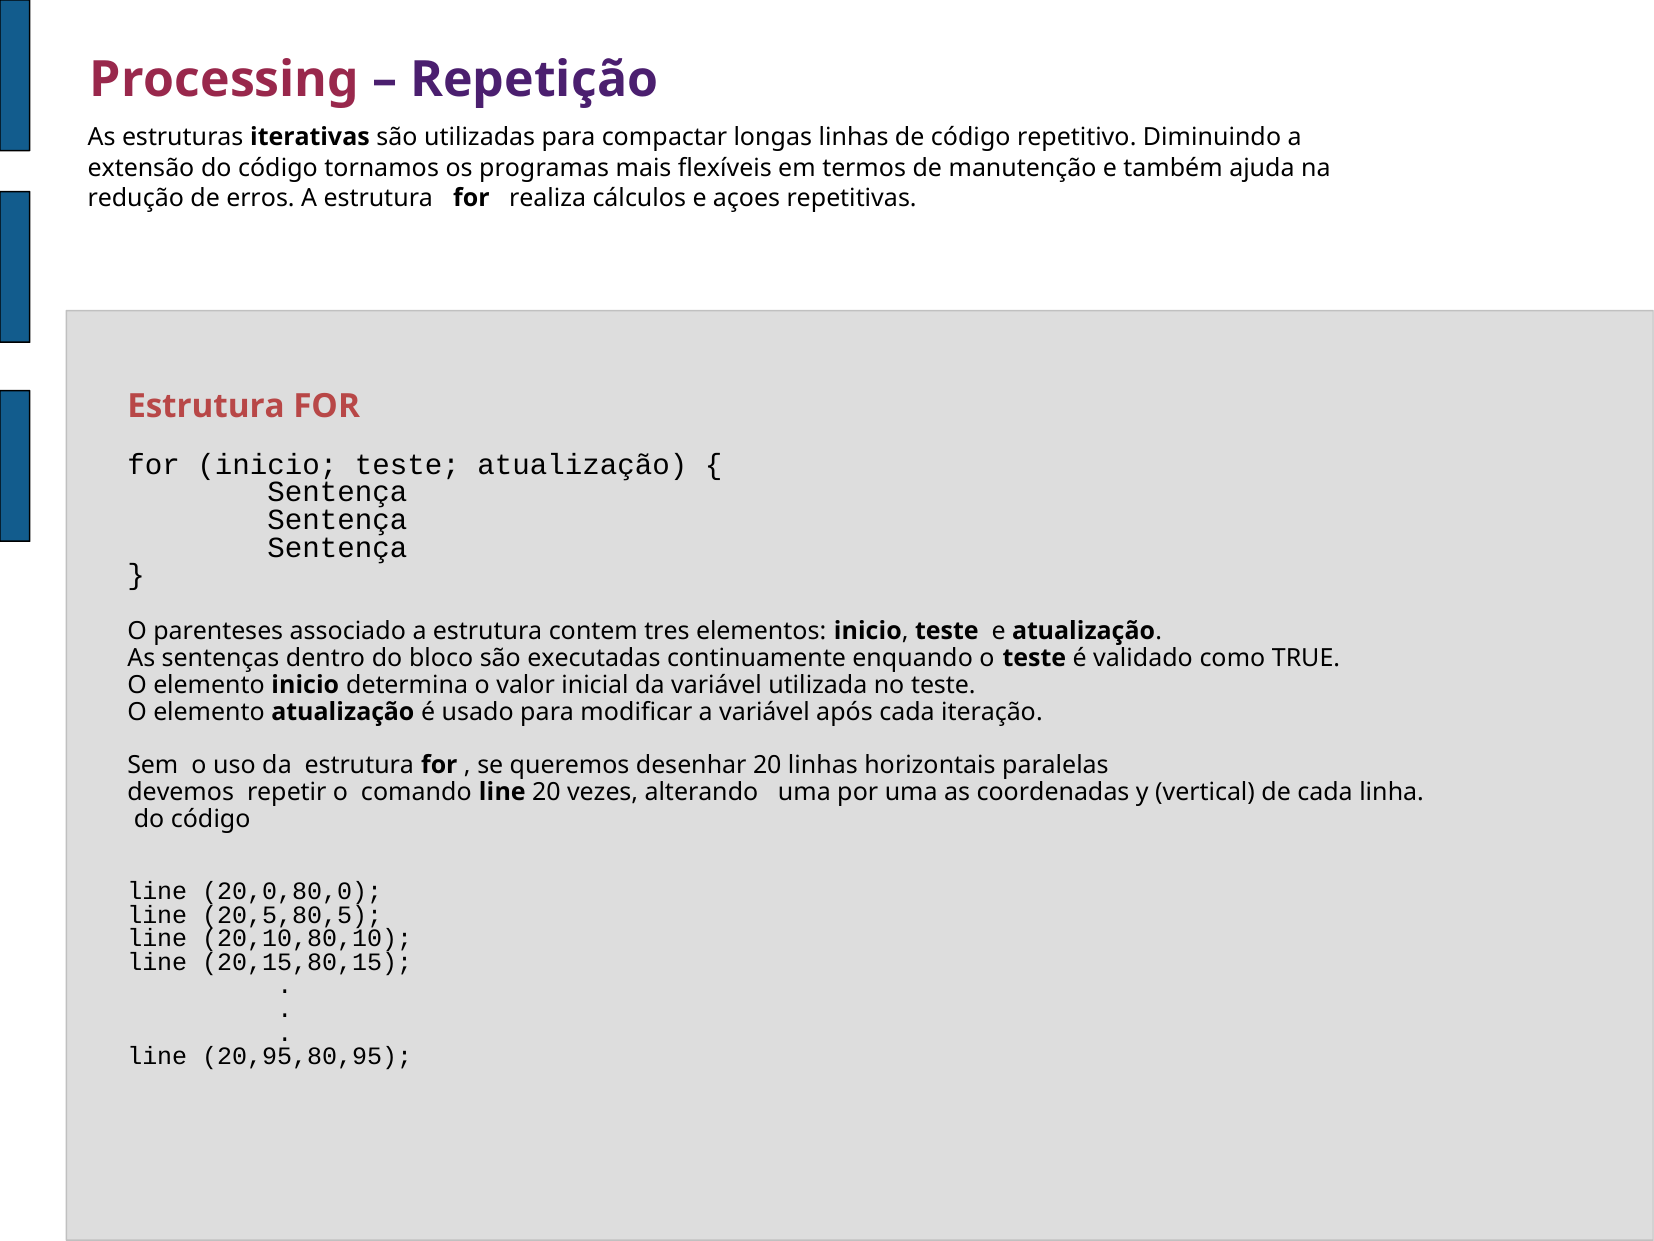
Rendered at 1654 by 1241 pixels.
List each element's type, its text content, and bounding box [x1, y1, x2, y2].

text_box Processing – Repetição [75, 37, 1501, 112]
text_box As estruturas iterativas são utilizadas para compactar longas linhas de código repetitivo. Diminuindo a extensão do código tornamos os programas mais flexíveis em termos de manutenção e também ajuda na redução de erros. A estrutura for realiza cálculos e açoes repetitivas. [72, 112, 1529, 188]
text_box Estrutura FOR for (inicio; teste; atualização) { Sentença Sentença Sentença } O parenteses associado a estrutura contem tres elementos: inicio, teste e atualização. As sentenças dentro do bloco são executadas continuamente enquando o teste é validado como TRUE. O elemento inicio determina o valor inicial da variável utilizada no teste. O elemento atualização é usado para modificar a variável após cada iteração. Sem o uso da estrutura for , se queremos desenhar 20 linhas horizontais paralelas devemos repetir o comando line 20 vezes, alterando uma por uma as coordenadas y (vertical) de cada linha. do código line (20,0,80,0); line (20,5,80,5); line (20,10,80,10); line (20,15,80,15); . . . line (20,95,80,95); [112, 374, 1575, 1088]
